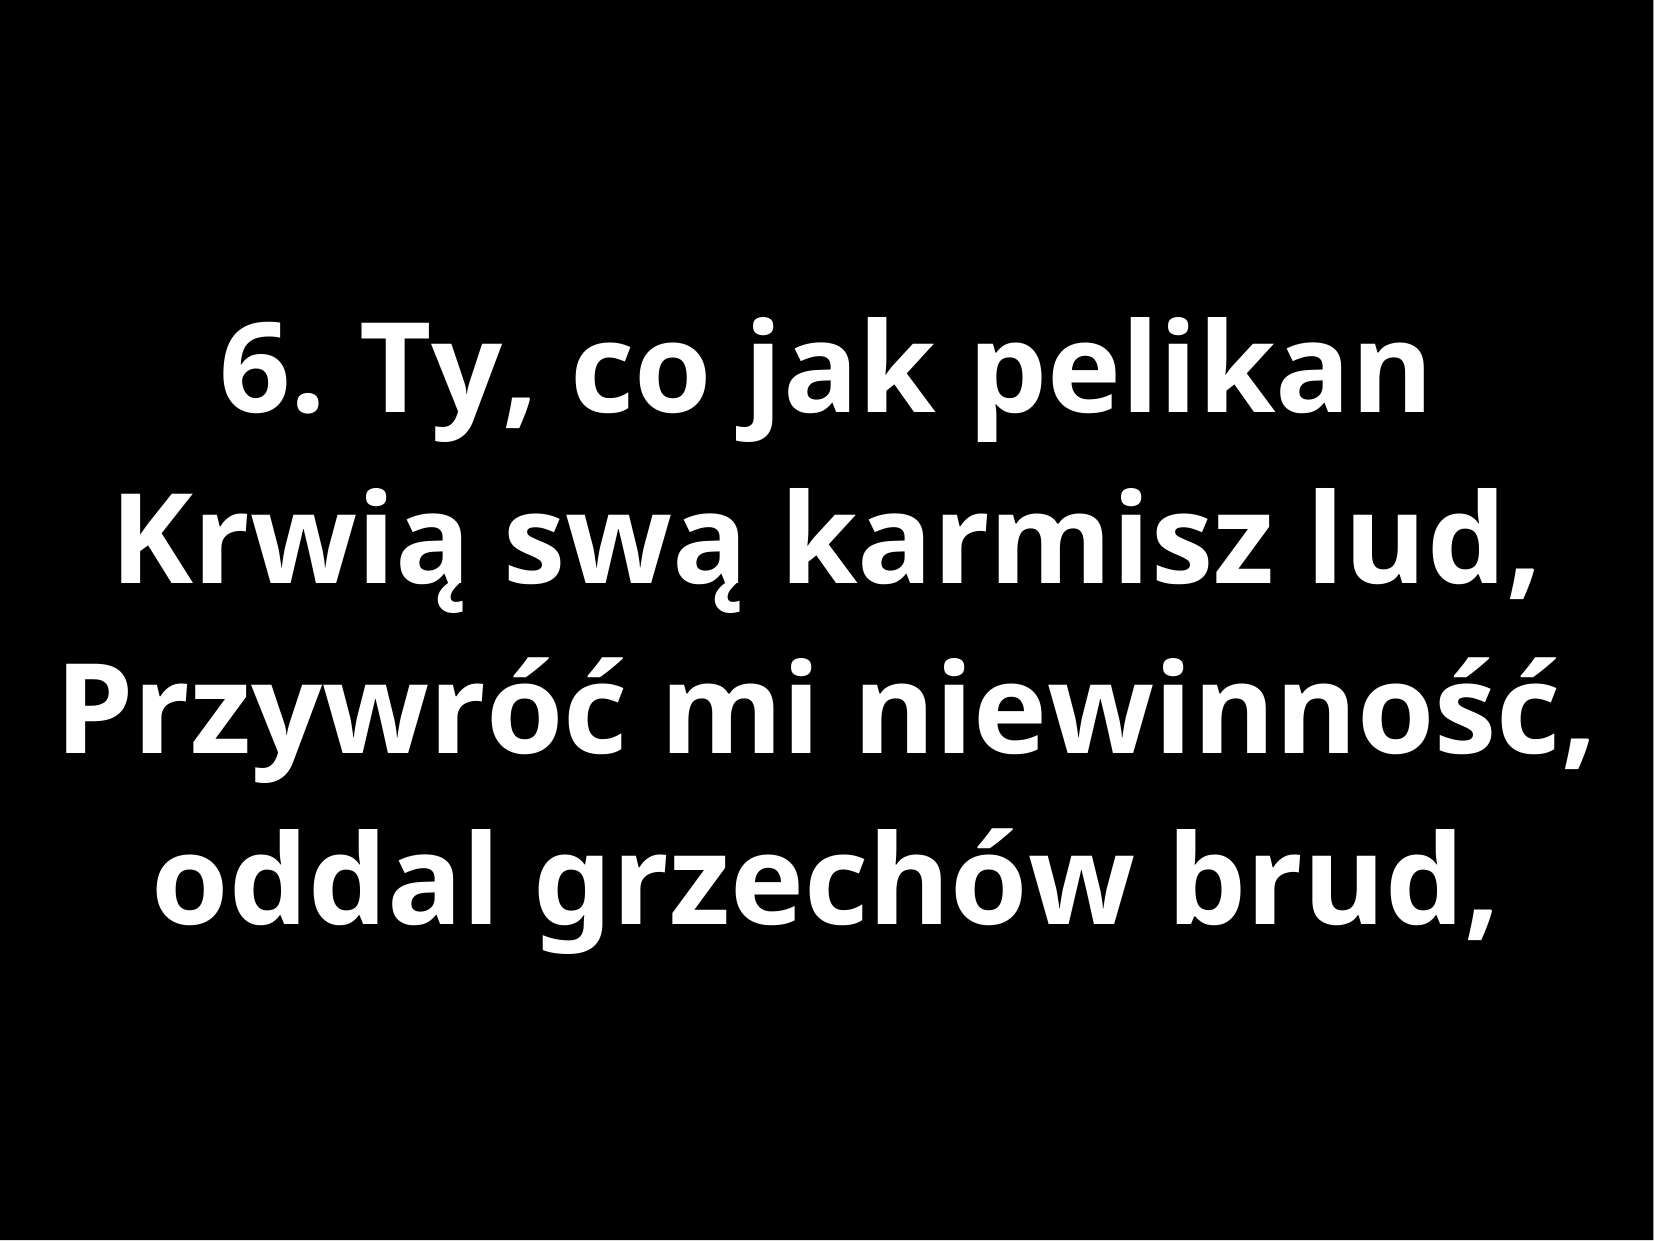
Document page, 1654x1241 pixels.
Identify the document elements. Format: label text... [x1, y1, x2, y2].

title 6. Ty, co jak pelikan Krwią swą karmisz lud, Przywróć mi niewinność, oddal grzechów brud, [0, 0, 1654, 1241]
